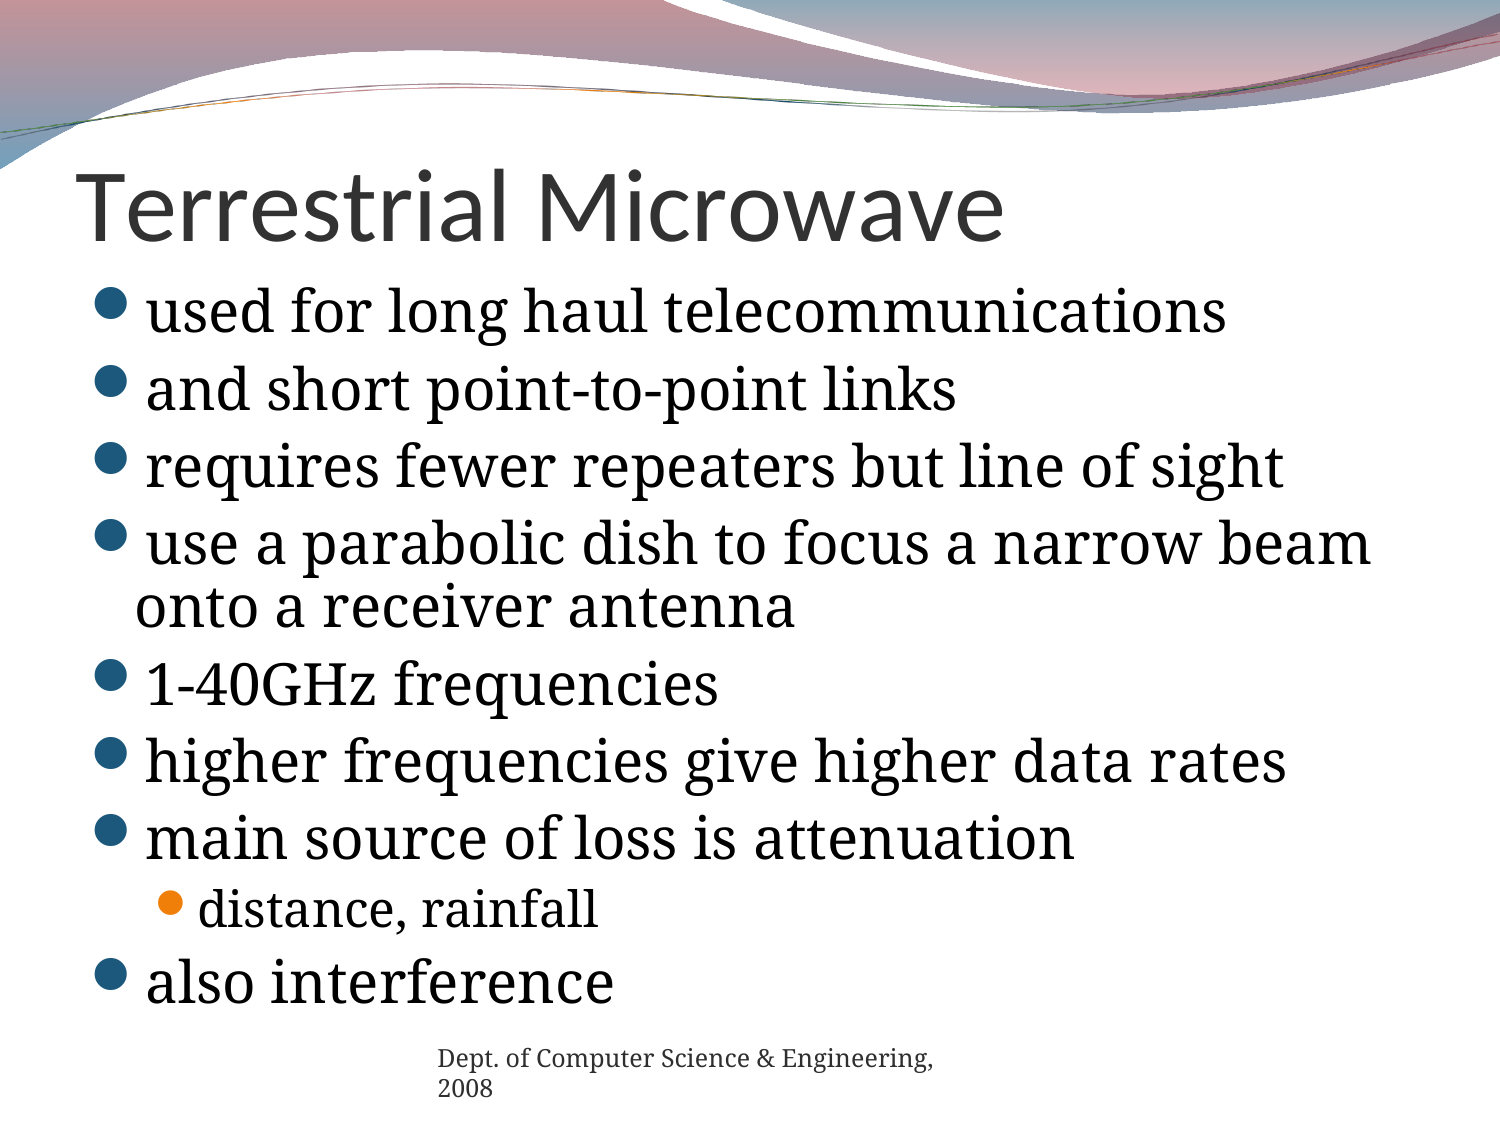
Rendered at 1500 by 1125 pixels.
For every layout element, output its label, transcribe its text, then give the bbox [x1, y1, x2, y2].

title Terrestrial Microwave [75, 74, 1426, 263]
picture [0, 33, 1500, 140]
text_box Dept. of Computer Science & Engineering, 2008 [437, 1042, 988, 1103]
list used for long haul telecommunications and short point-to-point links requires fewer repeaters but line of sight use a parabolic dish to focus a narrow beam onto a receiver antenna 1-40GHz frequencies higher frequencies give higher data rates main source of loss is attenuation distance, rainfall also interference [75, 274, 1426, 1063]
